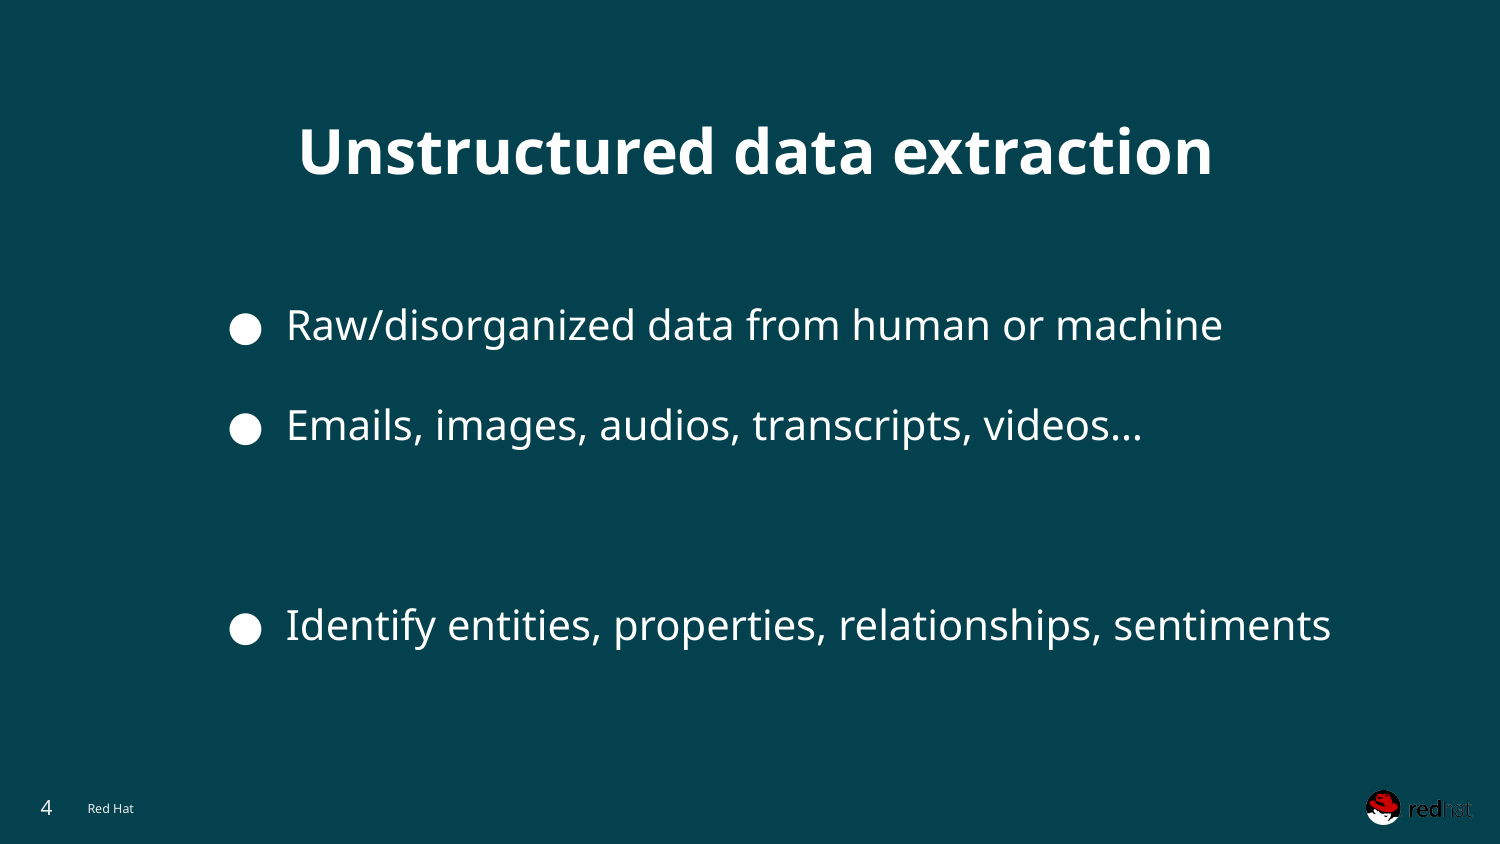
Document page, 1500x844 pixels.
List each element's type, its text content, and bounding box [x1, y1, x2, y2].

text_box Unstructured data extraction [282, 96, 1445, 202]
picture [1366, 790, 1474, 825]
text_box Raw/disorganized data from human or machine Emails, images, audios, transcripts, videos… Identify entities, properties, relationships, sentiments [195, 284, 1359, 665]
slide_number <number> [16, 776, 77, 842]
